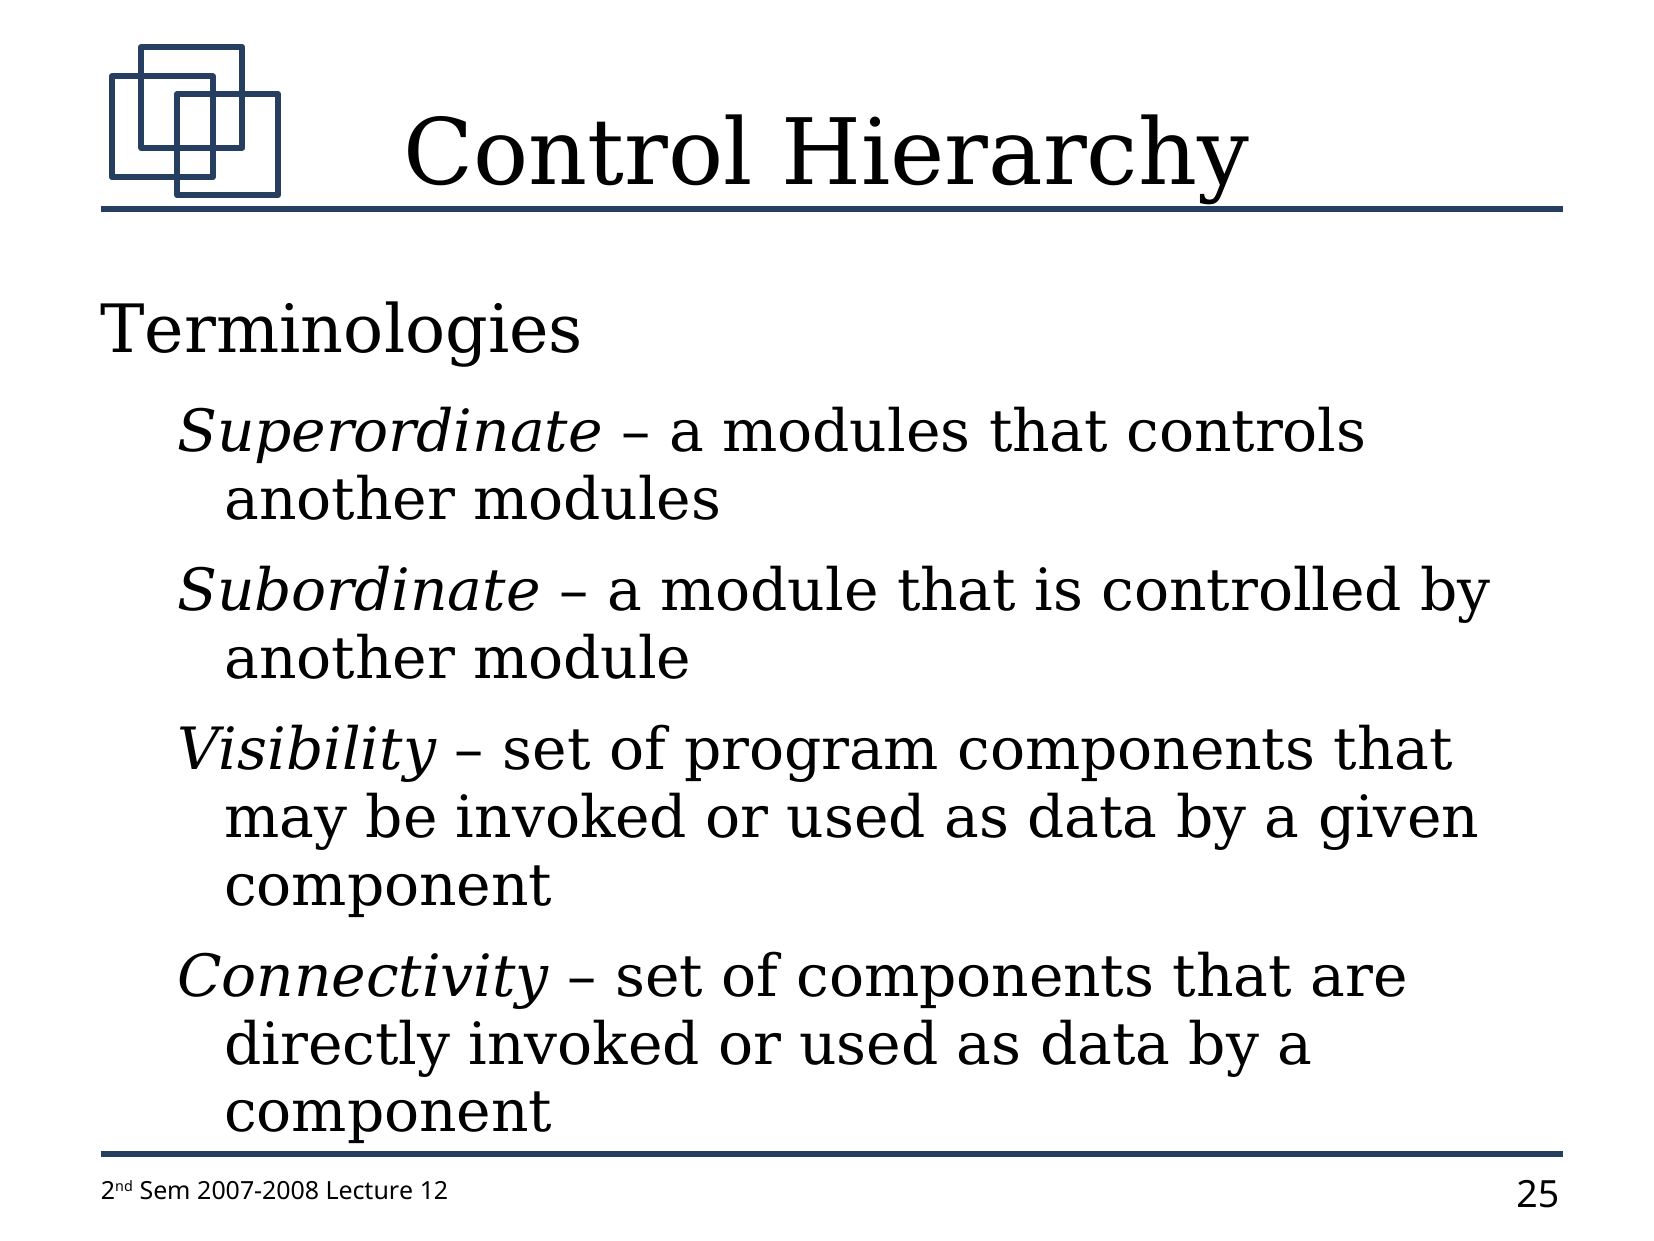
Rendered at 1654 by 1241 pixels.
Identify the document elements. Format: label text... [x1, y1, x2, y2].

title Control Hierarchy [82, 49, 1571, 257]
list Terminologies Superordinate – a modules that controls another modules Subordinate – a module that is controlled by another module Visibility – set of program components that may be invoked or used as data by a given component Connectivity – set of components that are directly invoked or used as data by a component [82, 290, 1571, 1146]
